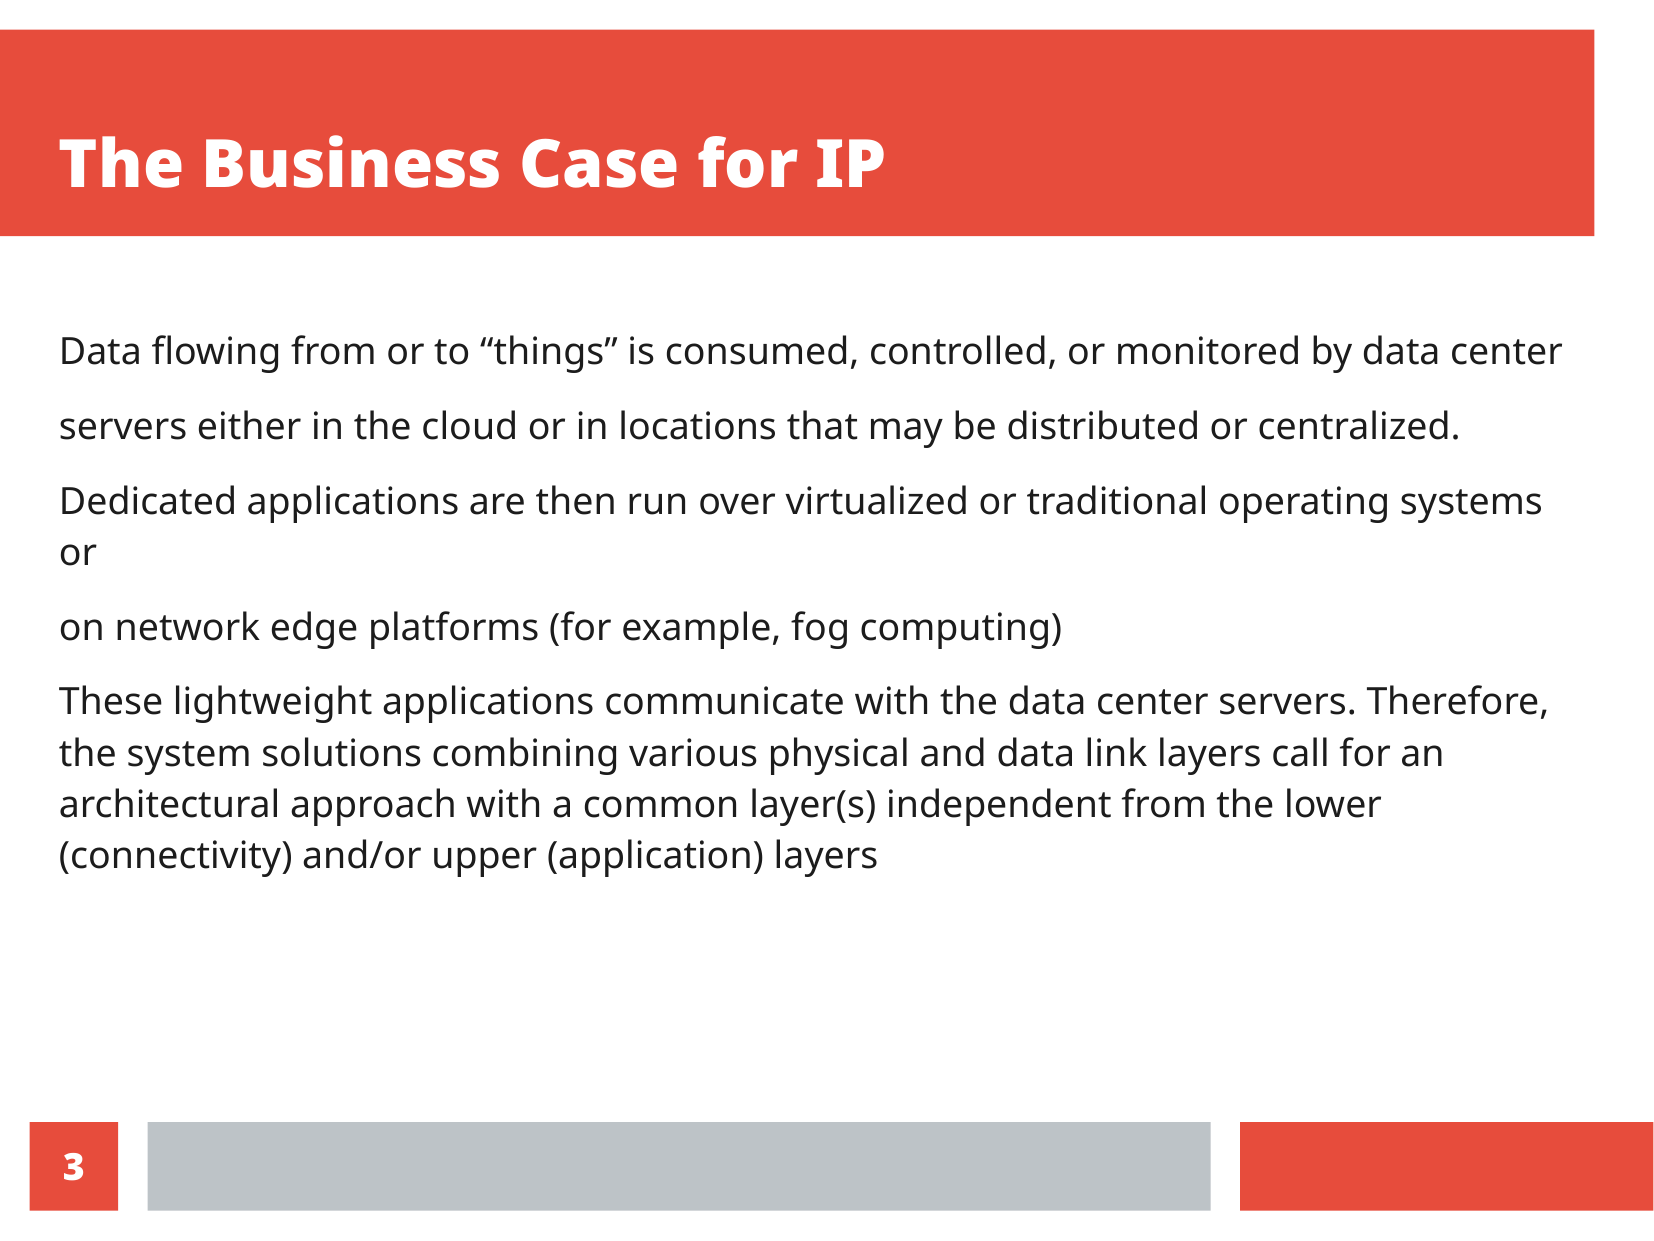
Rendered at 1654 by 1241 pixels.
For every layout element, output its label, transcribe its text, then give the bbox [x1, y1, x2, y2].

list Data flowing from or to “things” is consumed, controlled, or monitored by data center servers either in the cloud or in locations that may be distributed or centralized. Dedicated applications are then run over virtualized or traditional operating systems or on network edge platforms (for example, fog computing) These lightweight applications communicate with the data center servers. Therefore, the system solutions combining various physical and data link layers call for an architectural approach with a common layer(s) independent from the lower (connectivity) and/or upper (application) layers [59, 324, 1565, 1093]
title The Business Case for IP [59, 59, 1595, 207]
